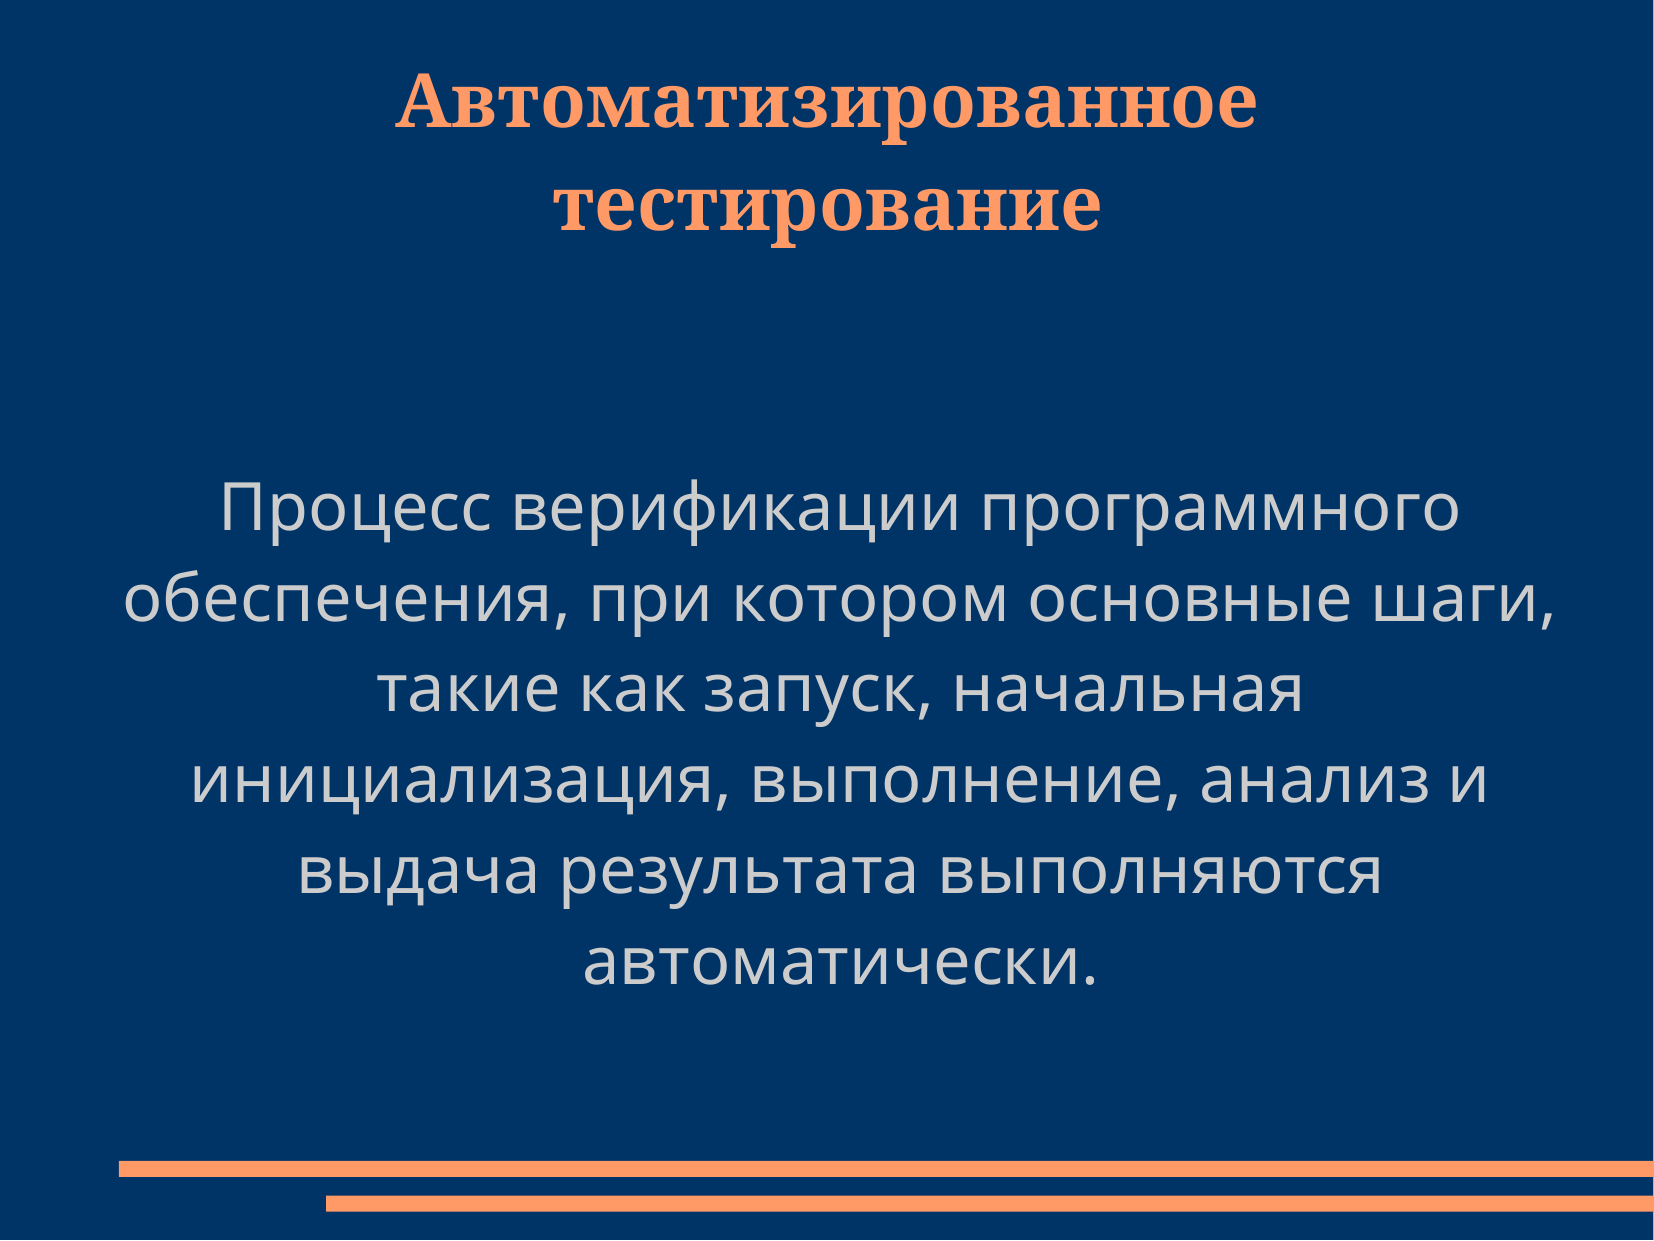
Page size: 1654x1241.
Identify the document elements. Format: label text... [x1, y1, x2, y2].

title Автоматизированное тестирование [121, 46, 1534, 254]
subtitle Процесс верификации программного обеспечения, при котором основные шаги, такие как запуск, начальная инициализация, выполнение, анализ и выдача результата выполняются автоматически. [121, 329, 1561, 1134]
